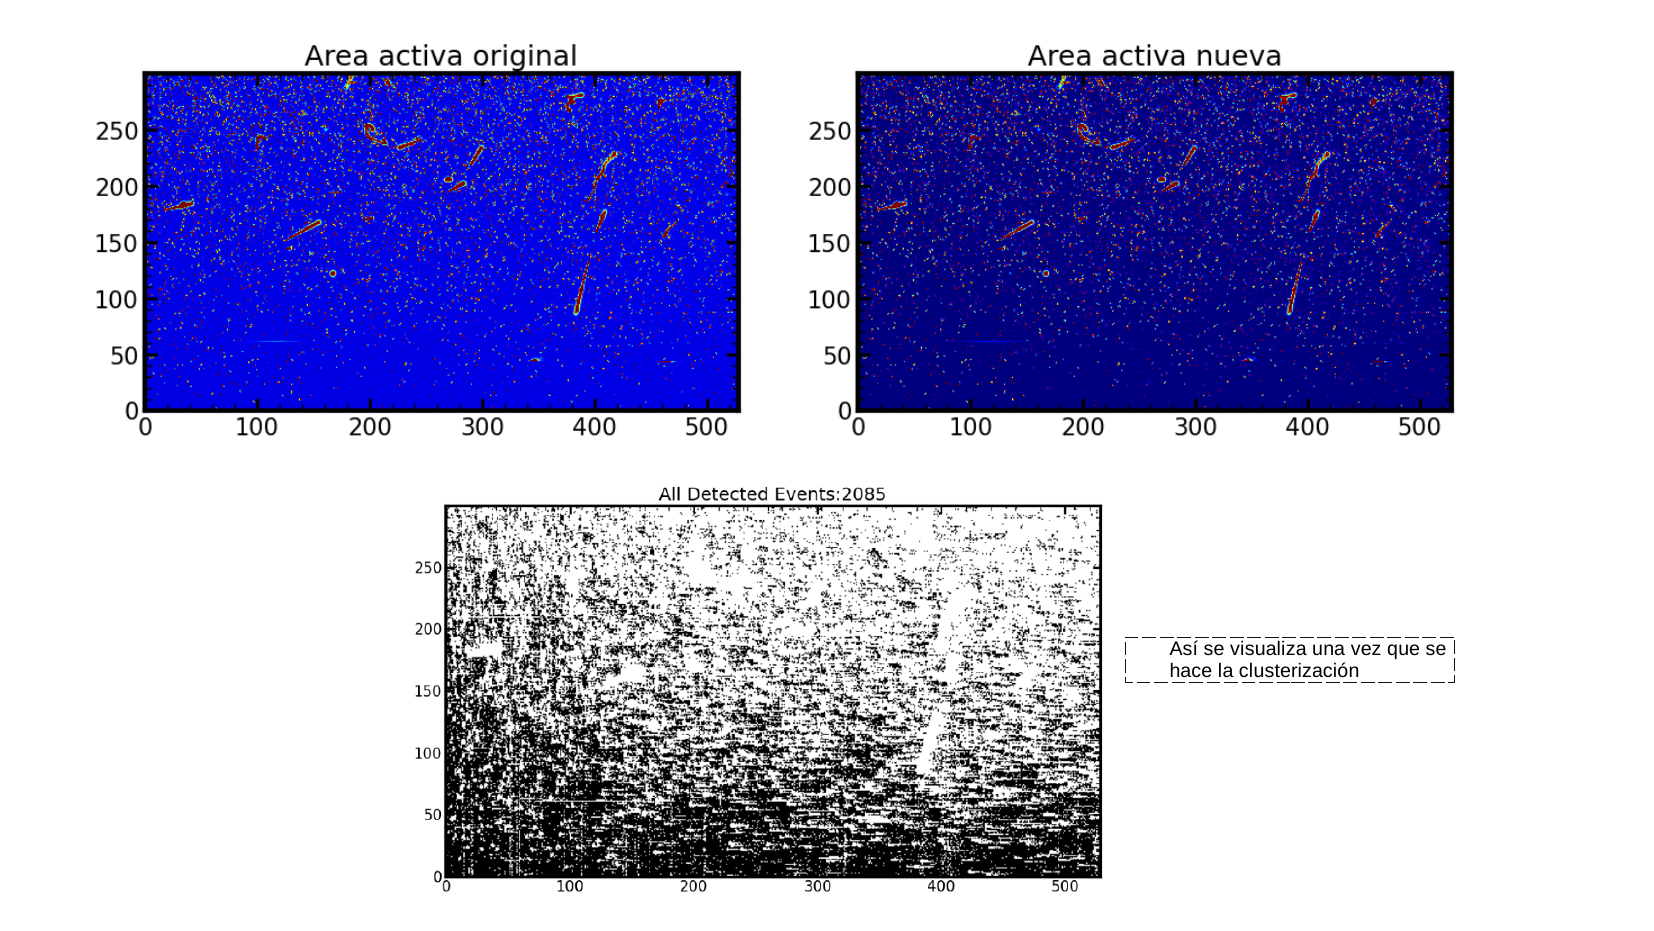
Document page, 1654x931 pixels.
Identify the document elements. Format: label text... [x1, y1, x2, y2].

picture [412, 480, 1108, 901]
picture [83, 33, 1463, 451]
list Así se visualiza una vez que se hace la clusterización [1125, 637, 1455, 683]
